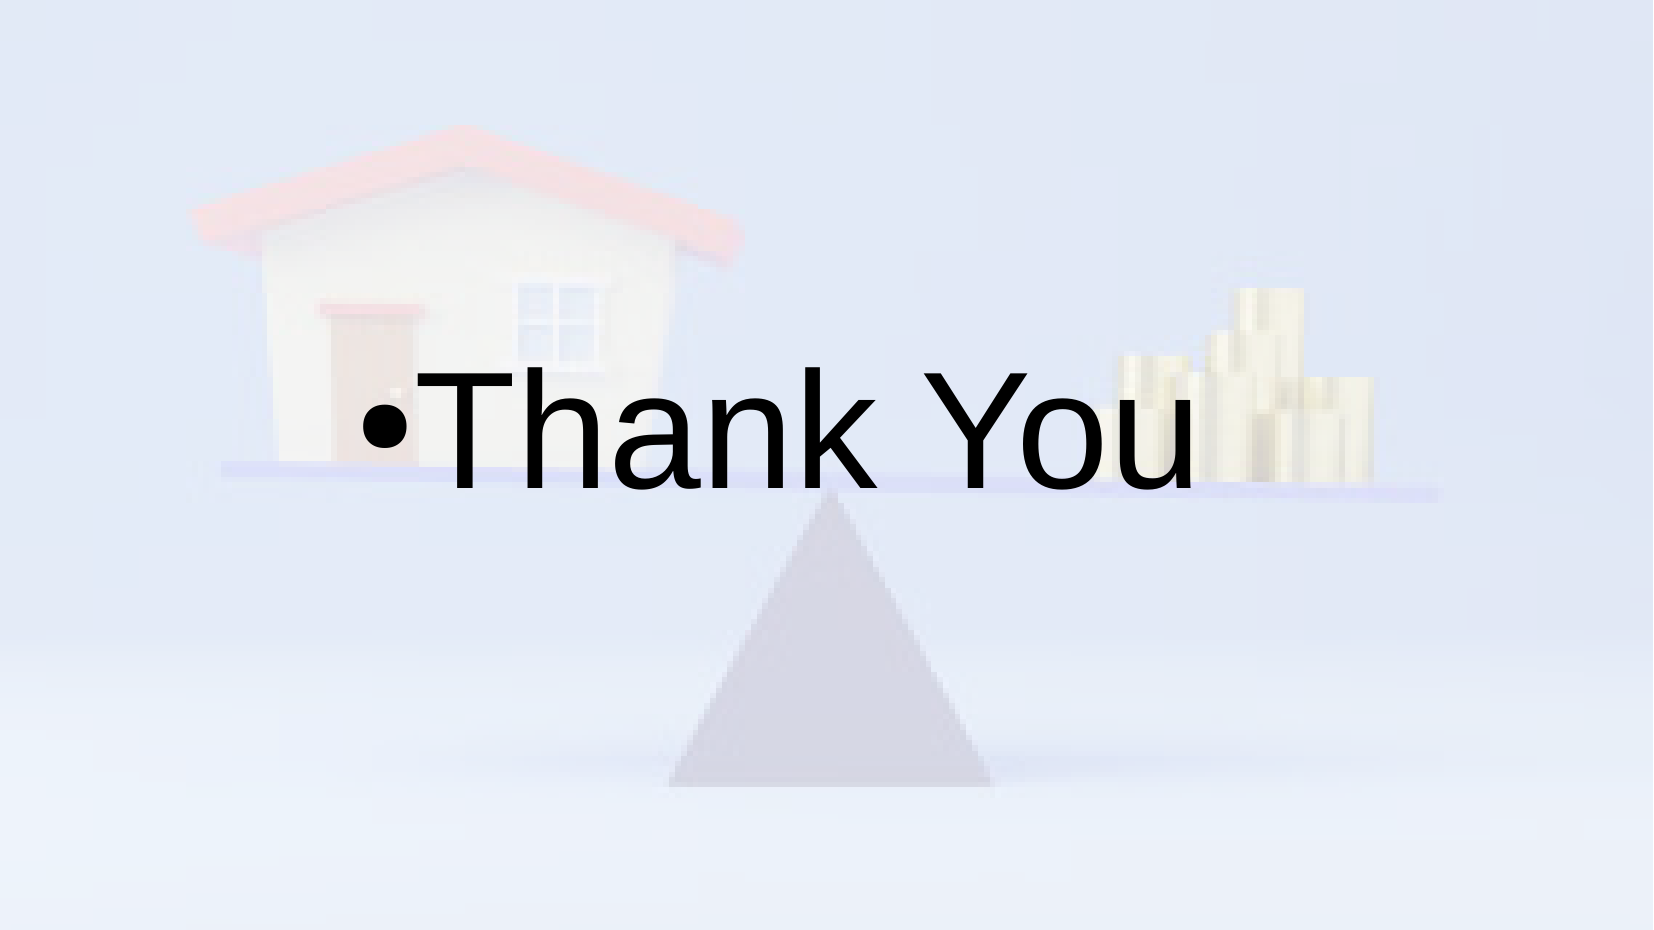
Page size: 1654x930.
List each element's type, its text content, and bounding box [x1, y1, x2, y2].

list Thank You [337, 337, 1276, 930]
